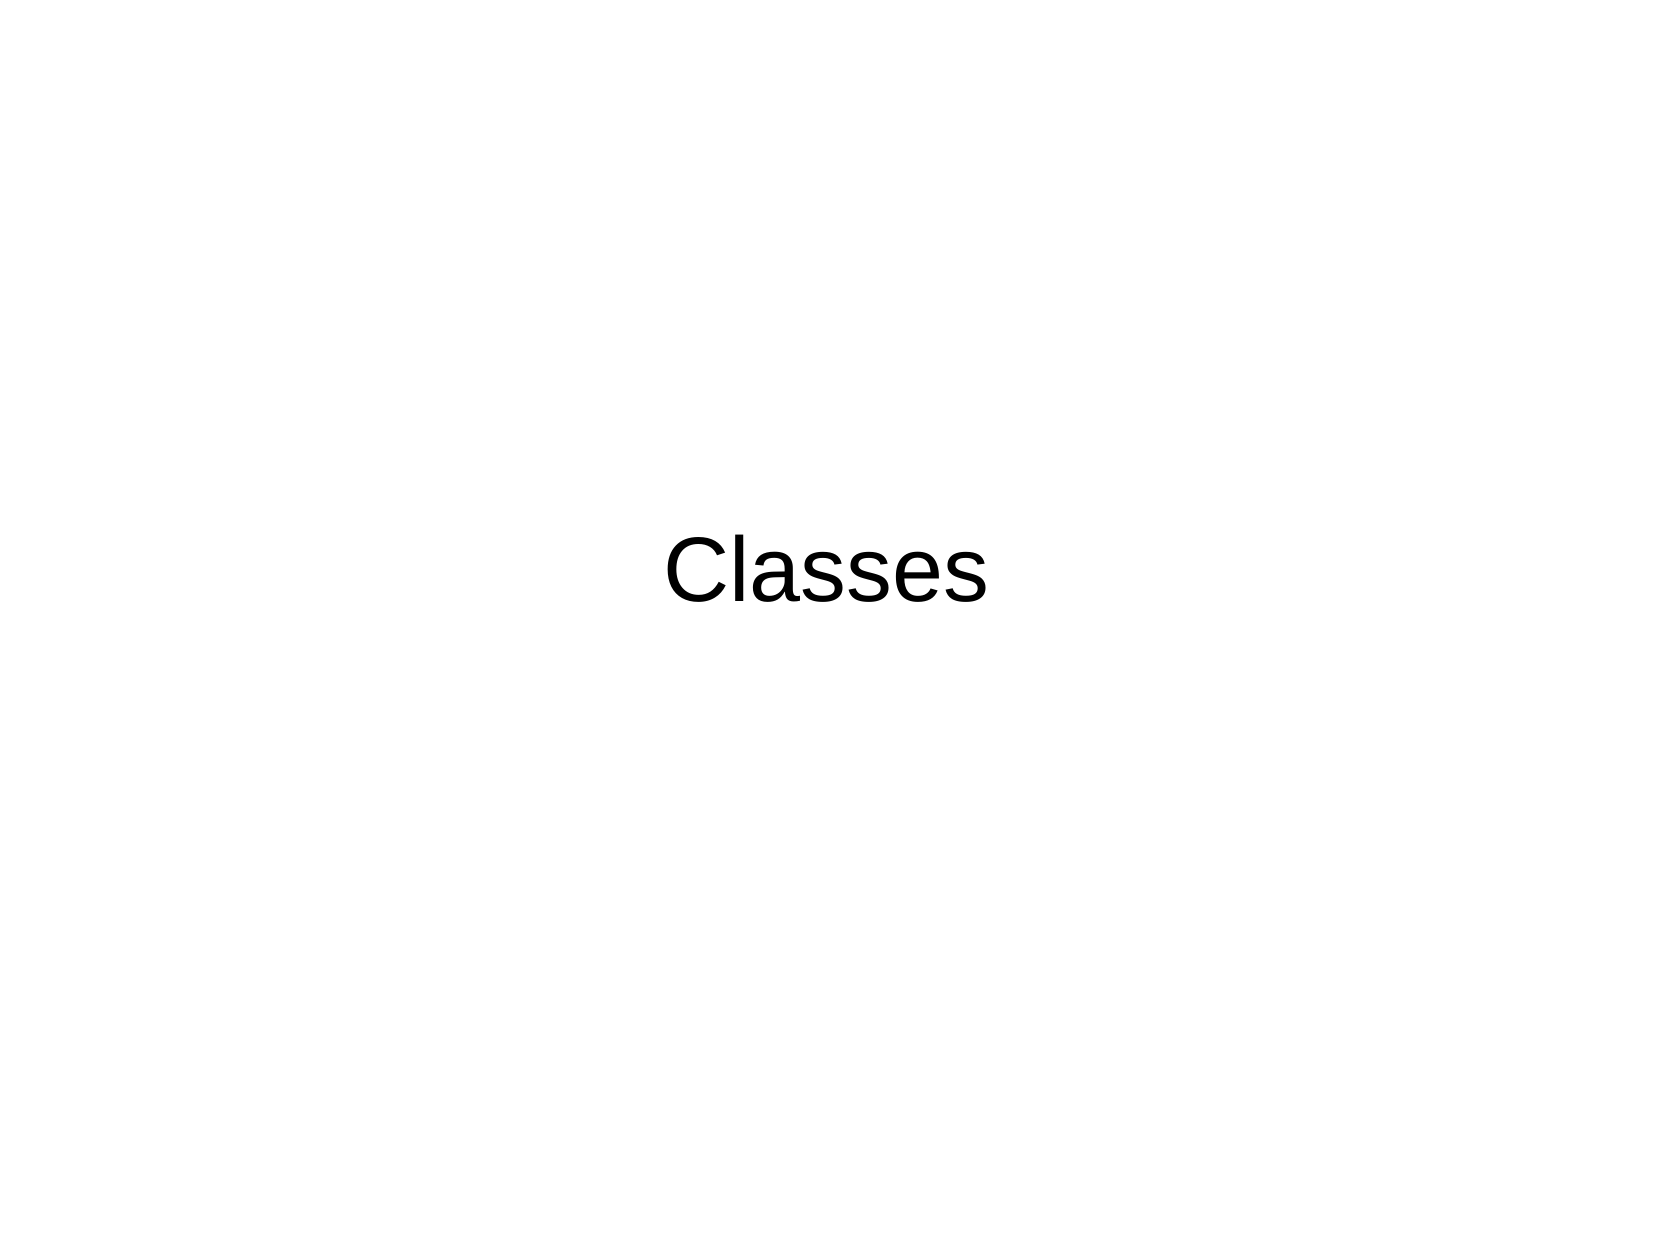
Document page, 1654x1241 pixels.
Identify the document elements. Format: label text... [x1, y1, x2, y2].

title Classes [82, 466, 1571, 674]
